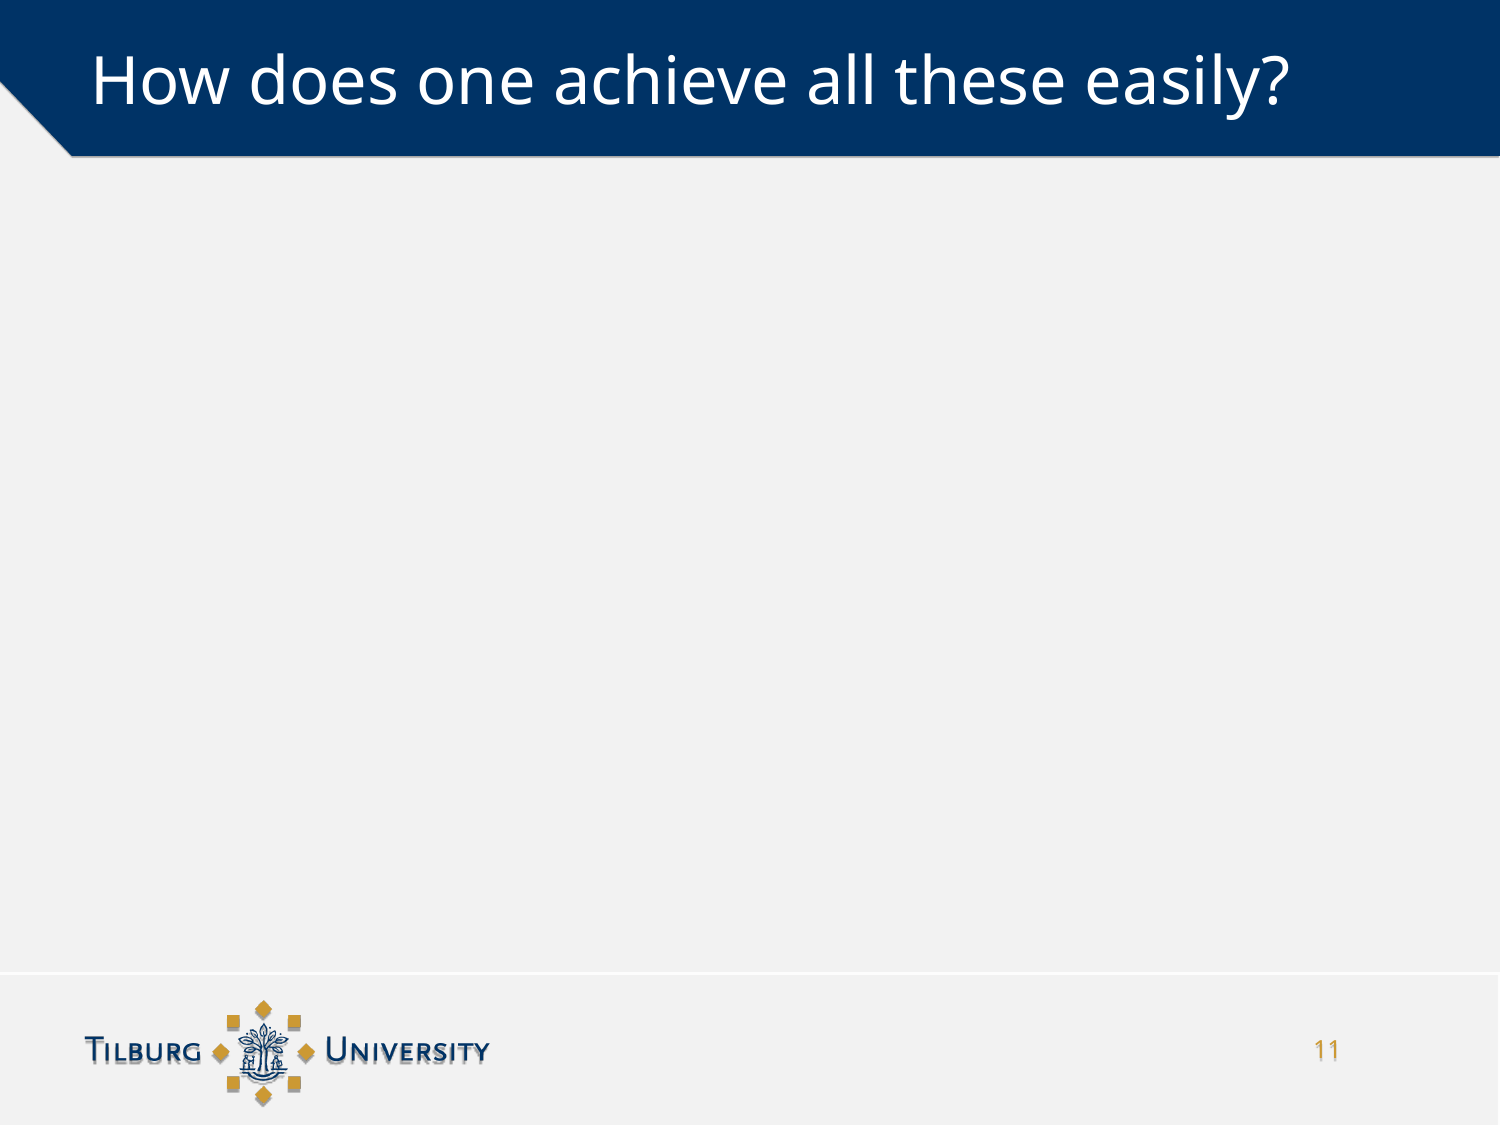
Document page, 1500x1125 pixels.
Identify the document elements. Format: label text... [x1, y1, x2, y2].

title How does one achieve all these easily? [75, 0, 1426, 156]
text_box [1298, 1026, 1426, 1087]
